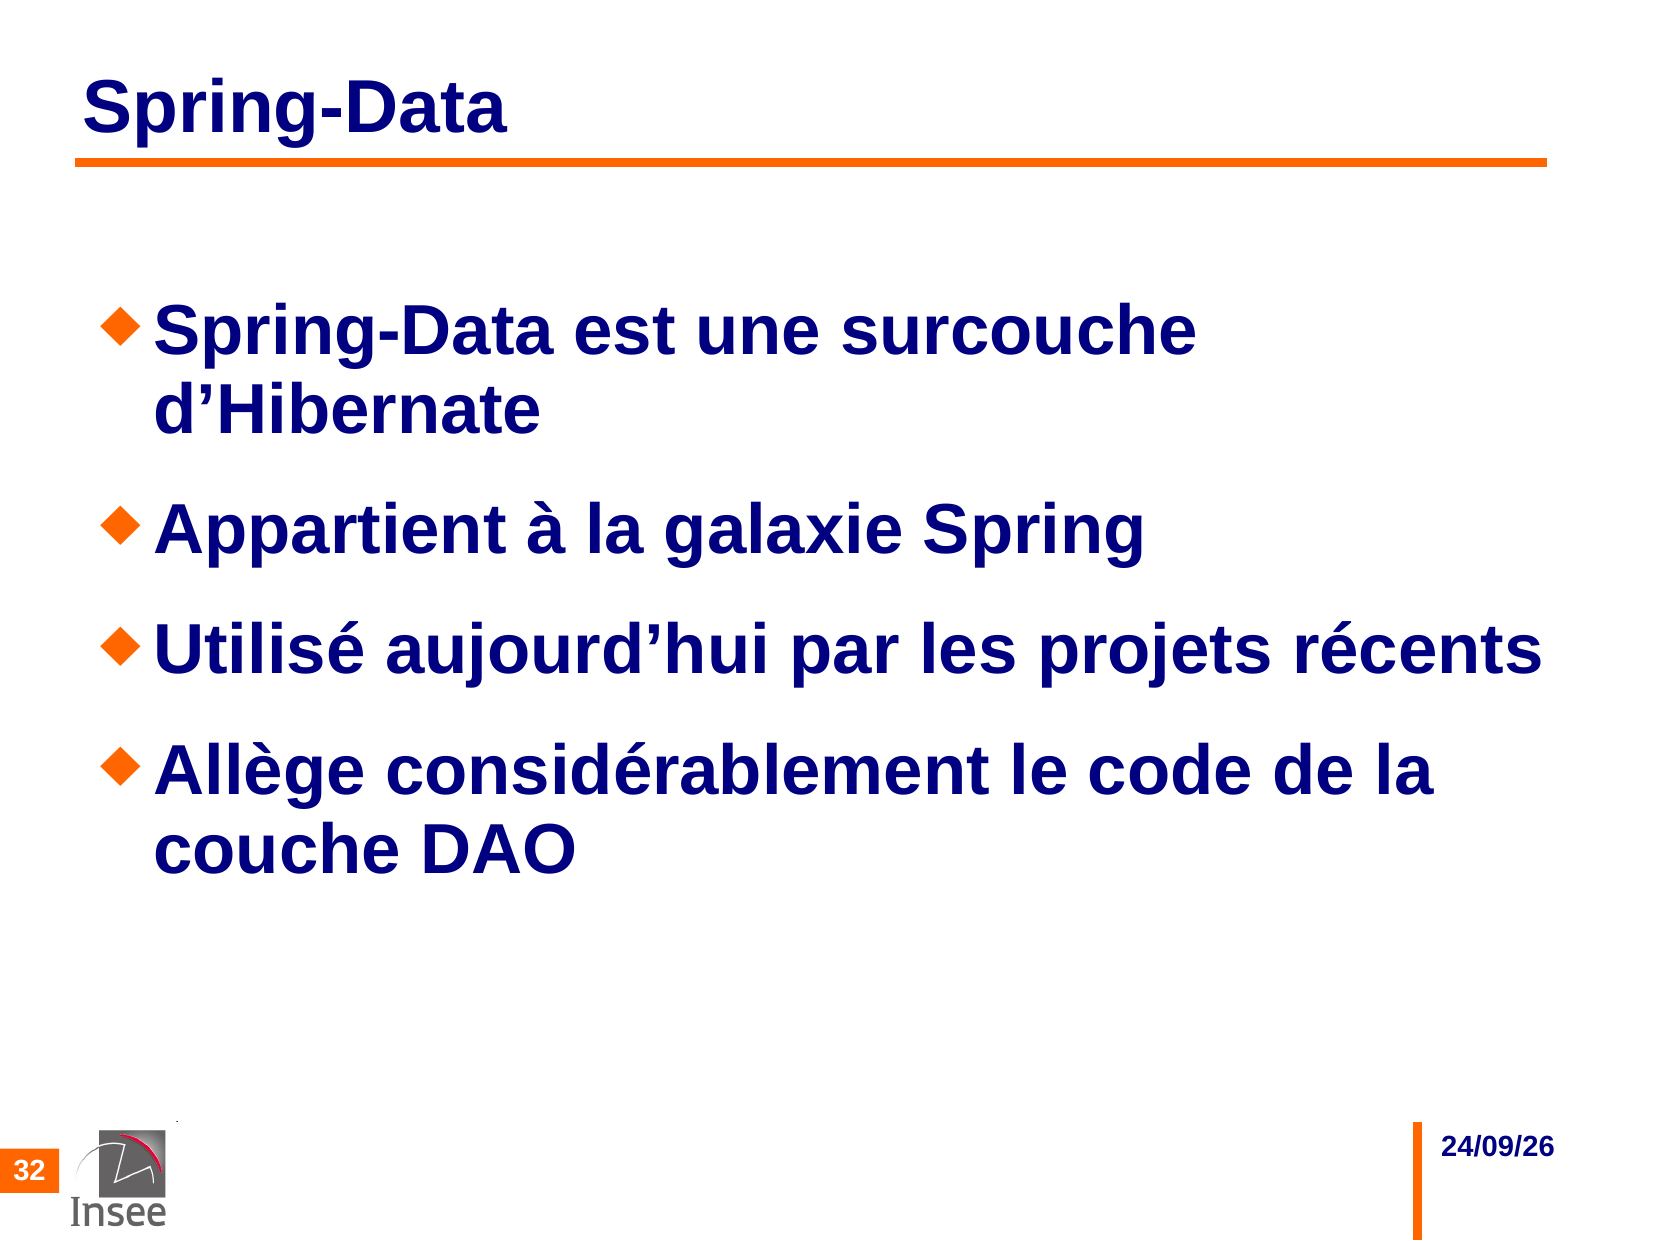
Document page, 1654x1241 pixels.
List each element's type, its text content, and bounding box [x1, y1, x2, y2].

list Spring-Data est une surcouche d’Hibernate Appartient à la galaxie Spring Utilisé aujourd’hui par les projets récents Allège considérablement le code de la couche DAO [82, 290, 1571, 1010]
picture [62, 1121, 178, 1241]
title Spring-Data [82, 49, 1619, 163]
